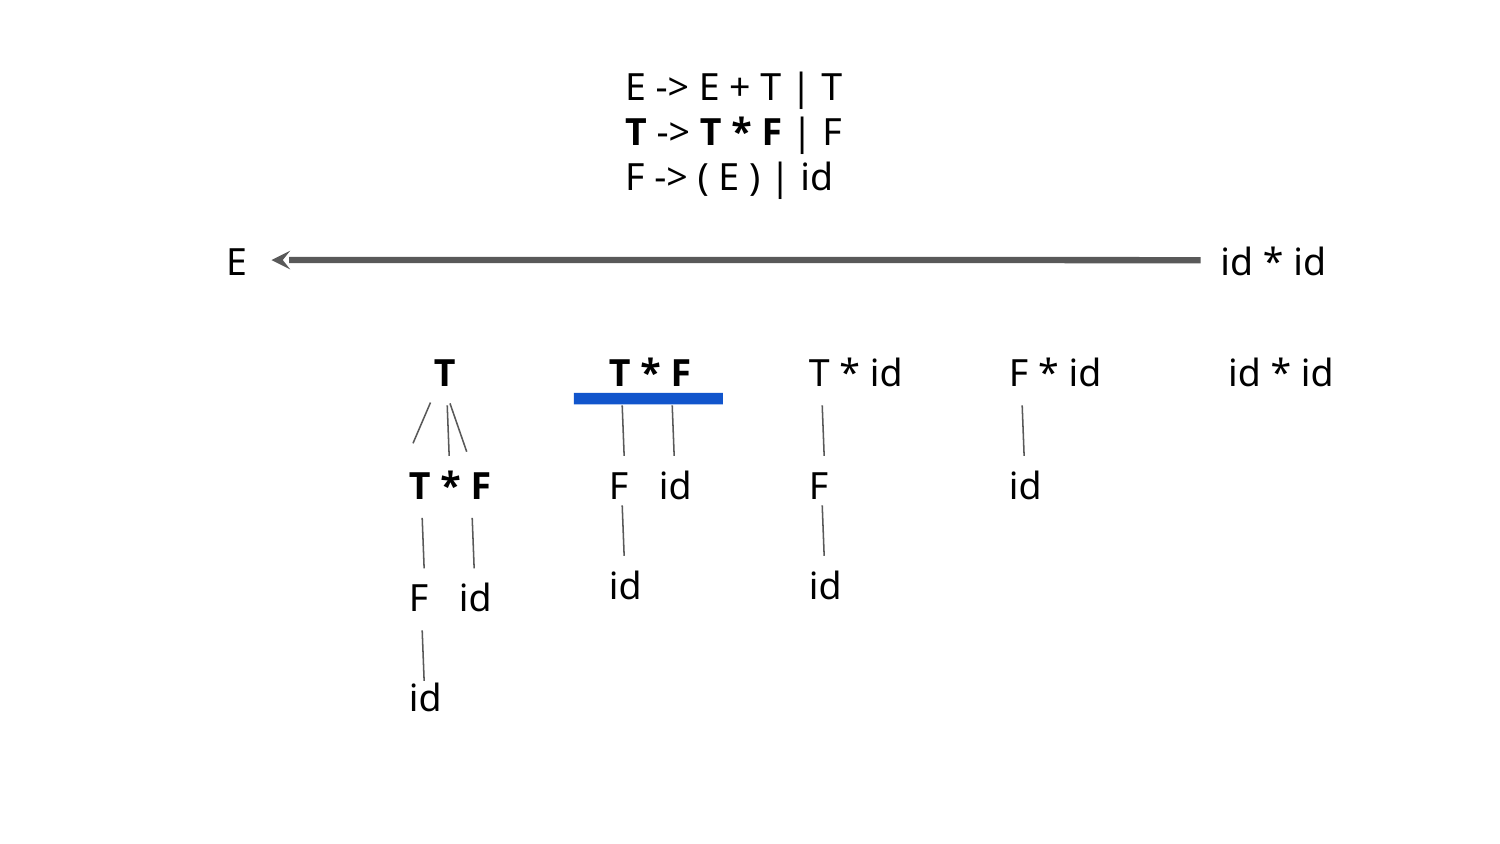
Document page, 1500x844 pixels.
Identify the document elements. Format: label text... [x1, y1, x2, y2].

text_box id [643, 451, 727, 517]
text_box F [393, 564, 443, 630]
text_box T * F [593, 339, 740, 405]
text_box id [993, 451, 1140, 517]
text_box F [593, 451, 643, 517]
text_box id [593, 551, 740, 617]
text_box id * id [1213, 339, 1359, 405]
text_box T [418, 339, 565, 405]
text_box E [201, 227, 272, 293]
text_box F [793, 451, 940, 517]
text_box E -> E + T | T T -> T * F | F F -> ( E ) | id [610, 47, 961, 113]
text_box id [793, 551, 940, 617]
text_box id [393, 664, 540, 730]
text_box id * id [1200, 227, 1347, 293]
text_box [573, 392, 723, 405]
text_box id [443, 564, 527, 630]
text_box T * F [393, 451, 540, 517]
text_box T * id [793, 339, 940, 405]
text_box F * id [993, 339, 1140, 405]
